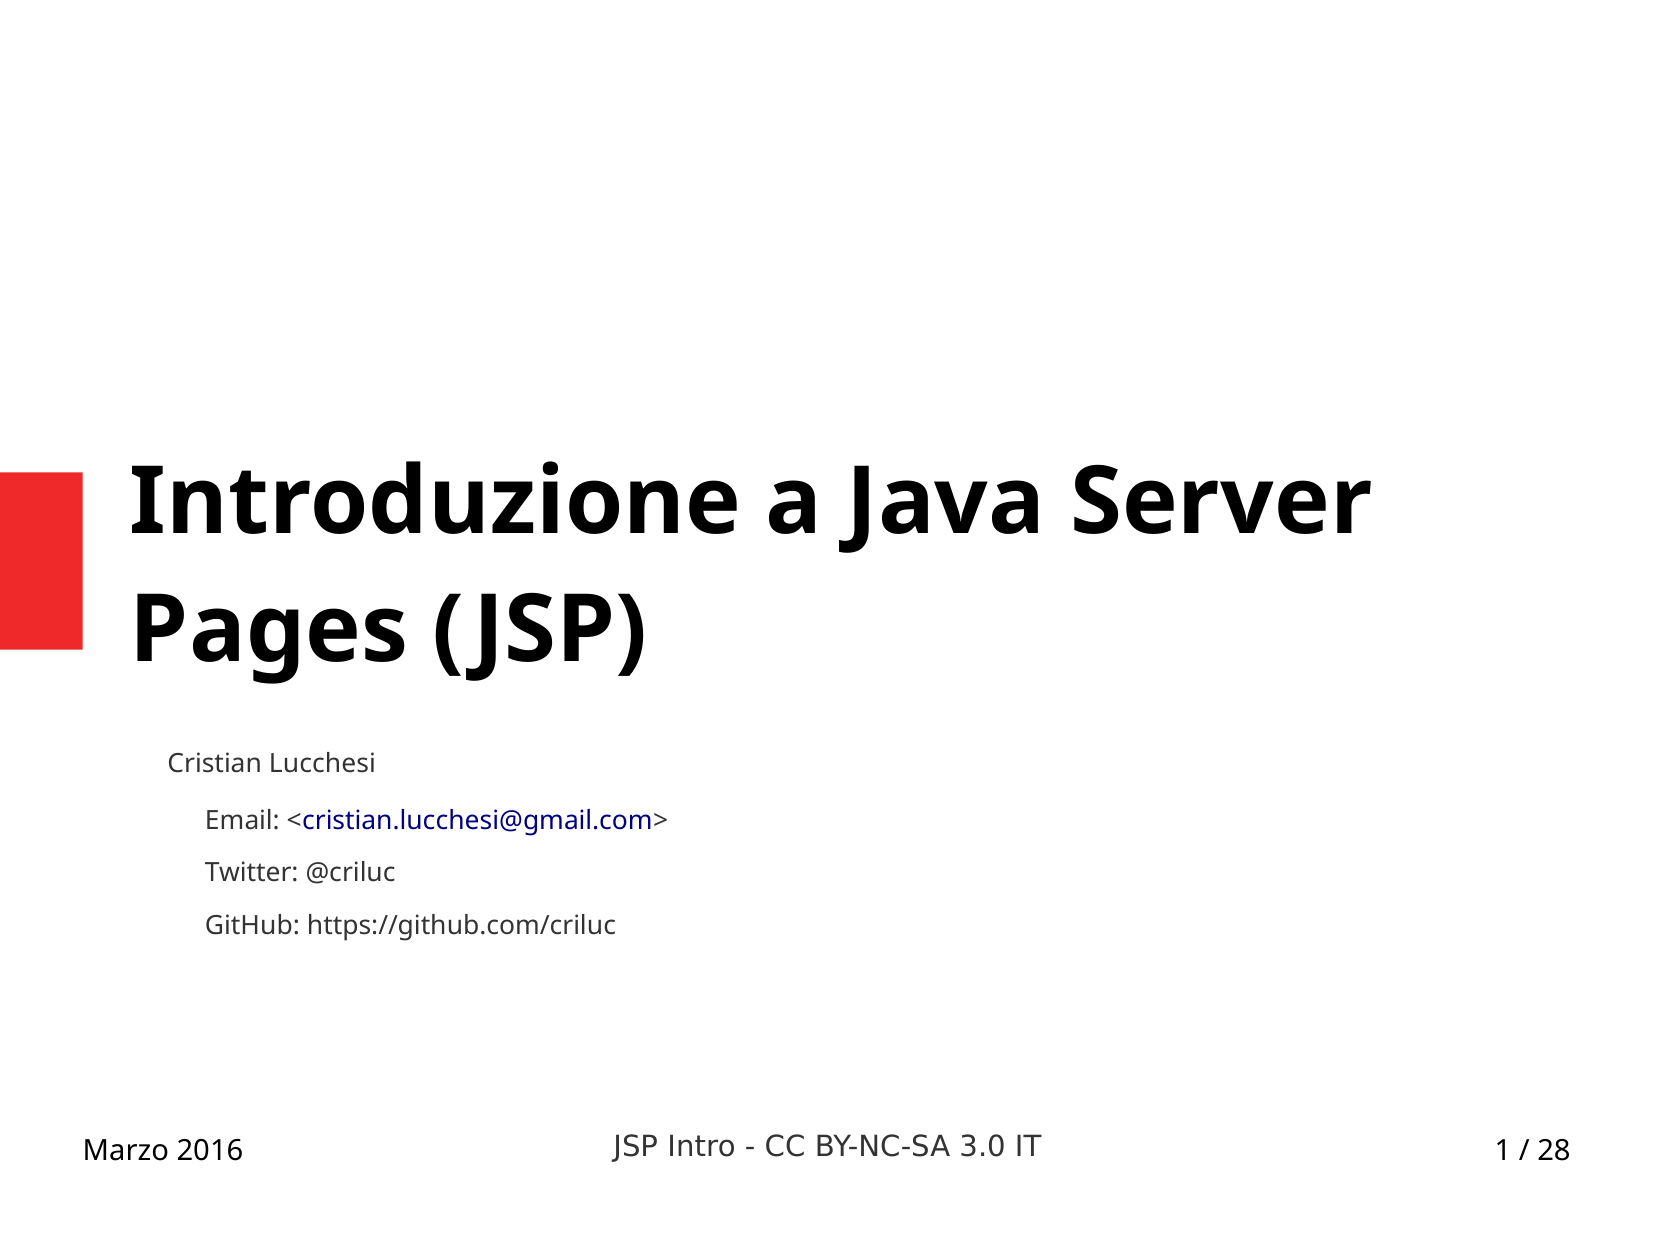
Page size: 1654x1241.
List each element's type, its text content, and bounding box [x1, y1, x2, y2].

list Cristian Lucchesi Email: <cristian.lucchesi@gmail.com> Twitter: @criluc GitHub: https://github.com/criluc [129, 744, 1536, 945]
title Introduzione a Java Server Pages (JSP) [129, 442, 1536, 680]
